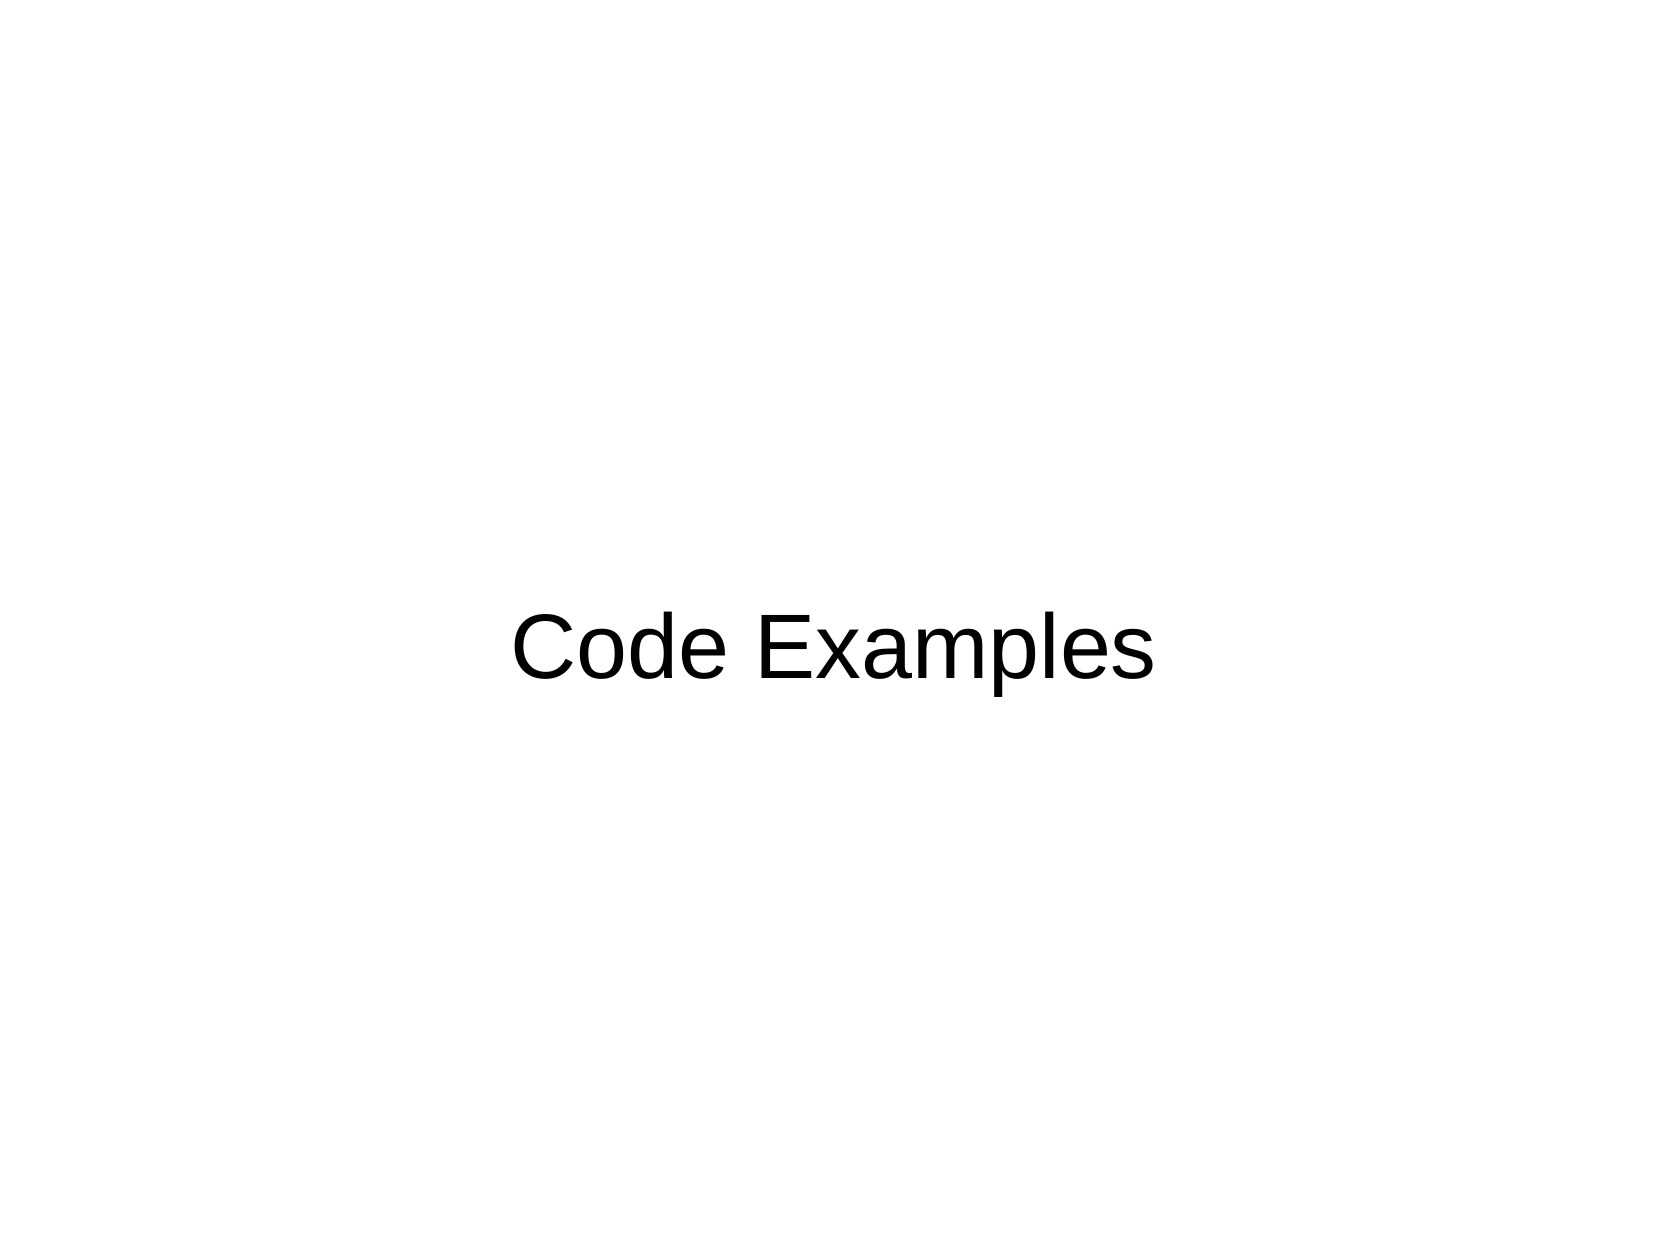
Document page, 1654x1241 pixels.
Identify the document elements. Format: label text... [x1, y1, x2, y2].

title Code Examples [90, 542, 1579, 751]
